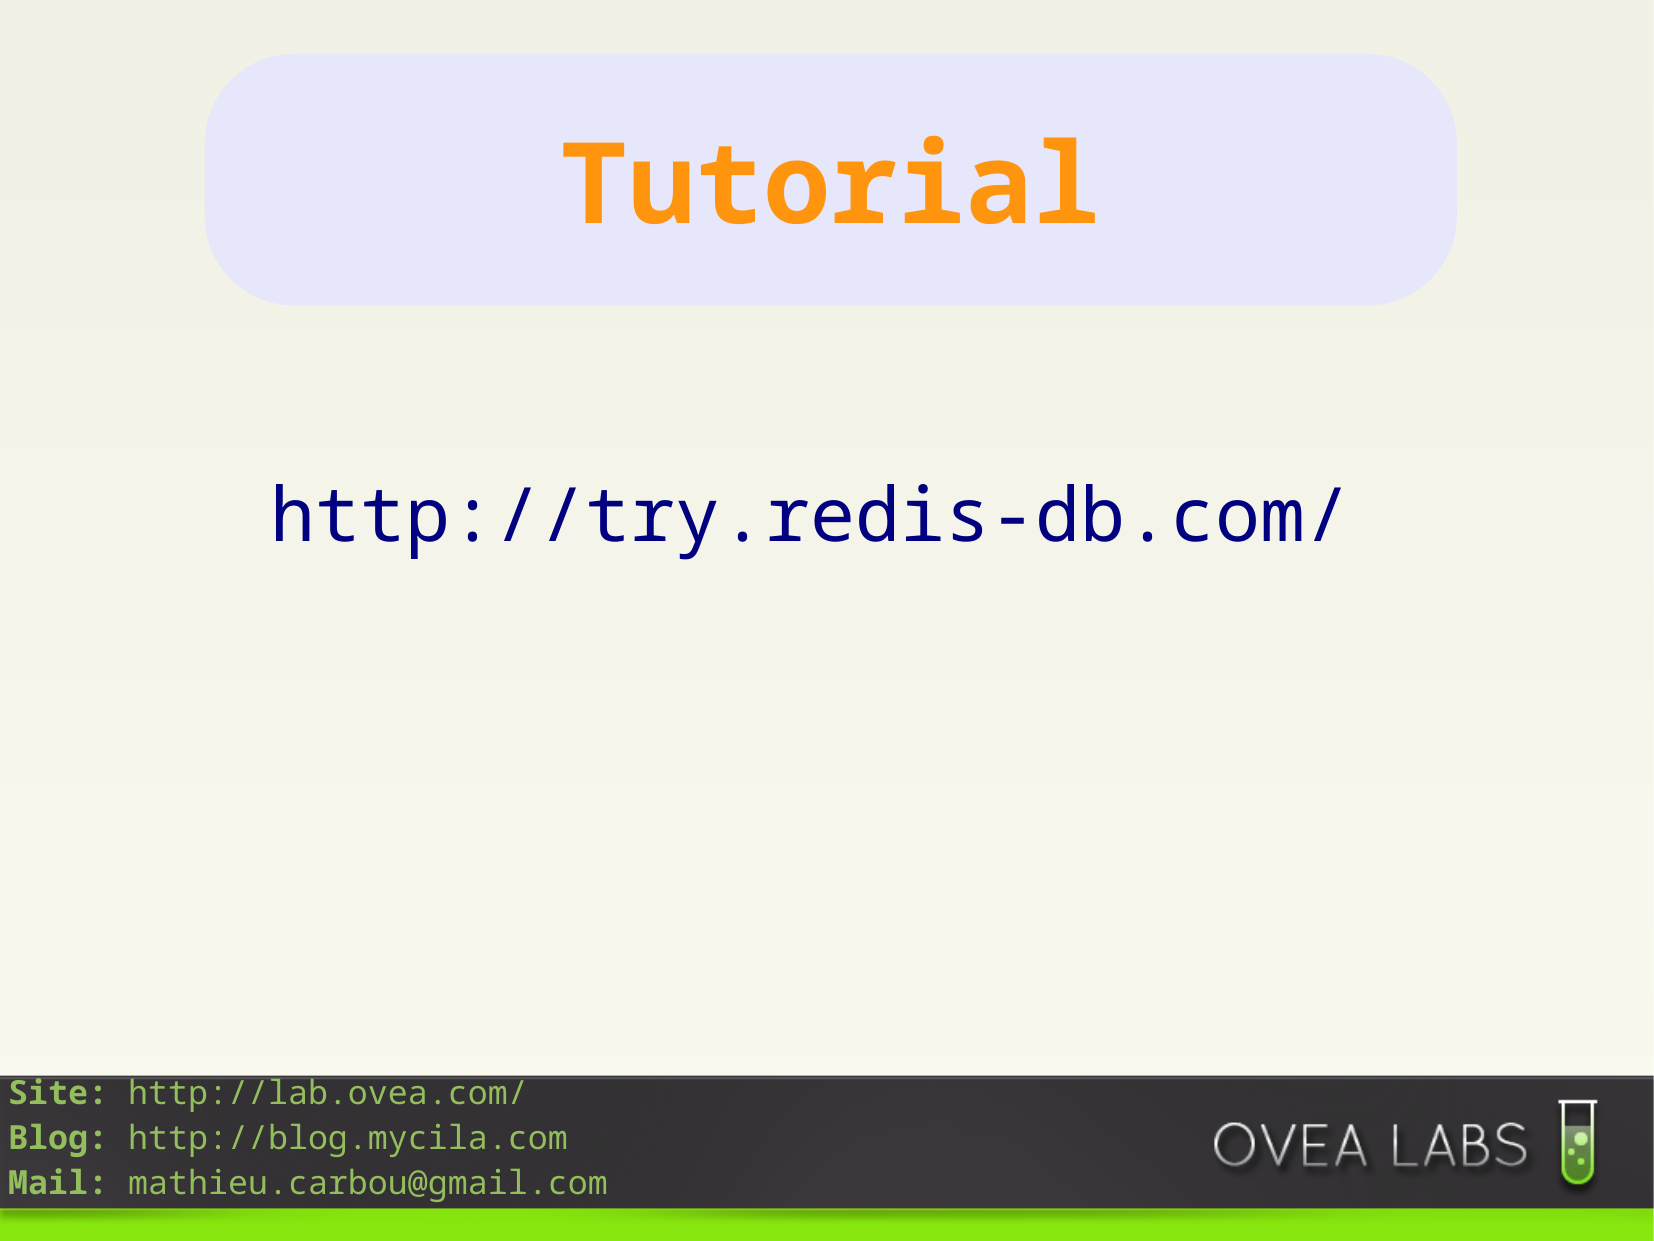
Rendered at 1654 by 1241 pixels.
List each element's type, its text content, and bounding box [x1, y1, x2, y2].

picture [0, 0, 1654, 1241]
text_box Tutorial [204, 53, 1457, 306]
text_box http://try.redis-db.com/ [165, 454, 1517, 976]
